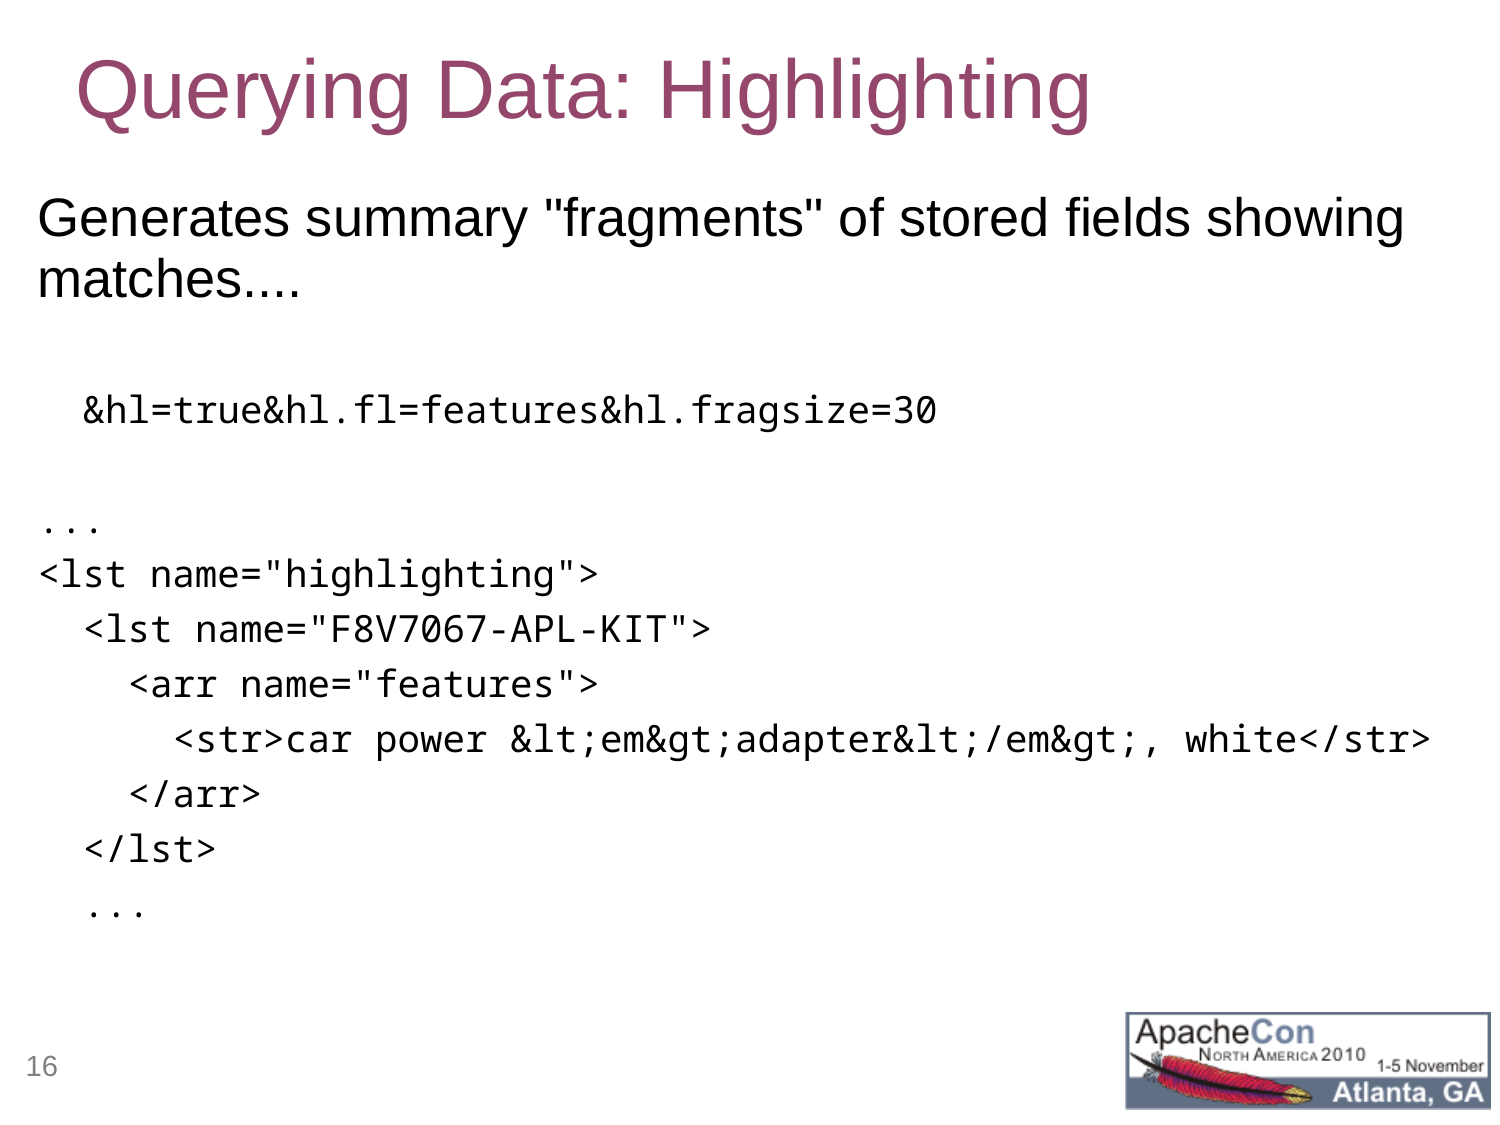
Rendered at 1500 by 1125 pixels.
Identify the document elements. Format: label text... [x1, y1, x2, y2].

list Generates summary "fragments" of stored fields showing matches.... &hl=true&hl.fl=features&hl.fragsize=30 ... <lst name="highlighting"> <lst name="F8V7067-APL-KIT"> <arr name="features"> <str>car power &lt;em&gt;adapter&lt;/em&gt;, white</str> </arr> </lst> ... [37, 187, 1463, 991]
title Querying Data: Highlighting [75, 0, 1425, 181]
picture [1125, 1012, 1491, 1110]
